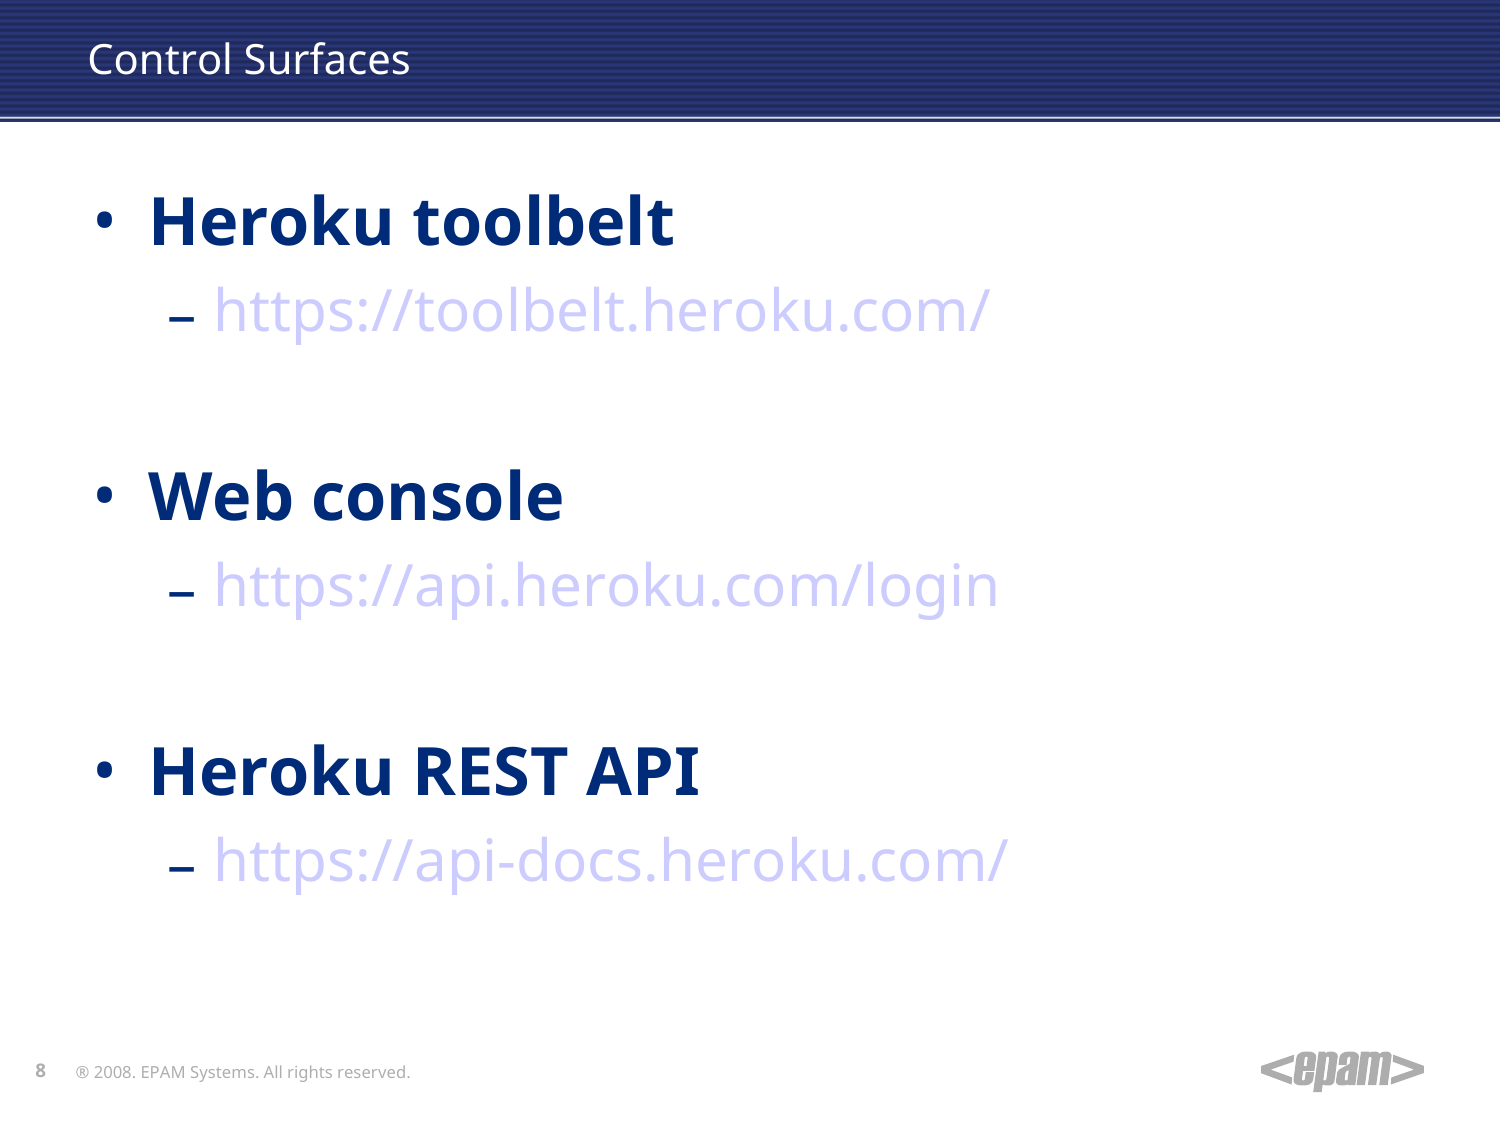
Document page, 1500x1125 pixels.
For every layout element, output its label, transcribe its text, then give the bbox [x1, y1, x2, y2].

text_box Heroku toolbelt https://toolbelt.heroku.com/ Web console https://api.heroku.com/login Heroku REST API https://api-docs.heroku.com/ [77, 171, 1426, 1014]
text_box <szám> [12, 1054, 70, 1090]
text_box Control Surfaces [72, 25, 1423, 91]
